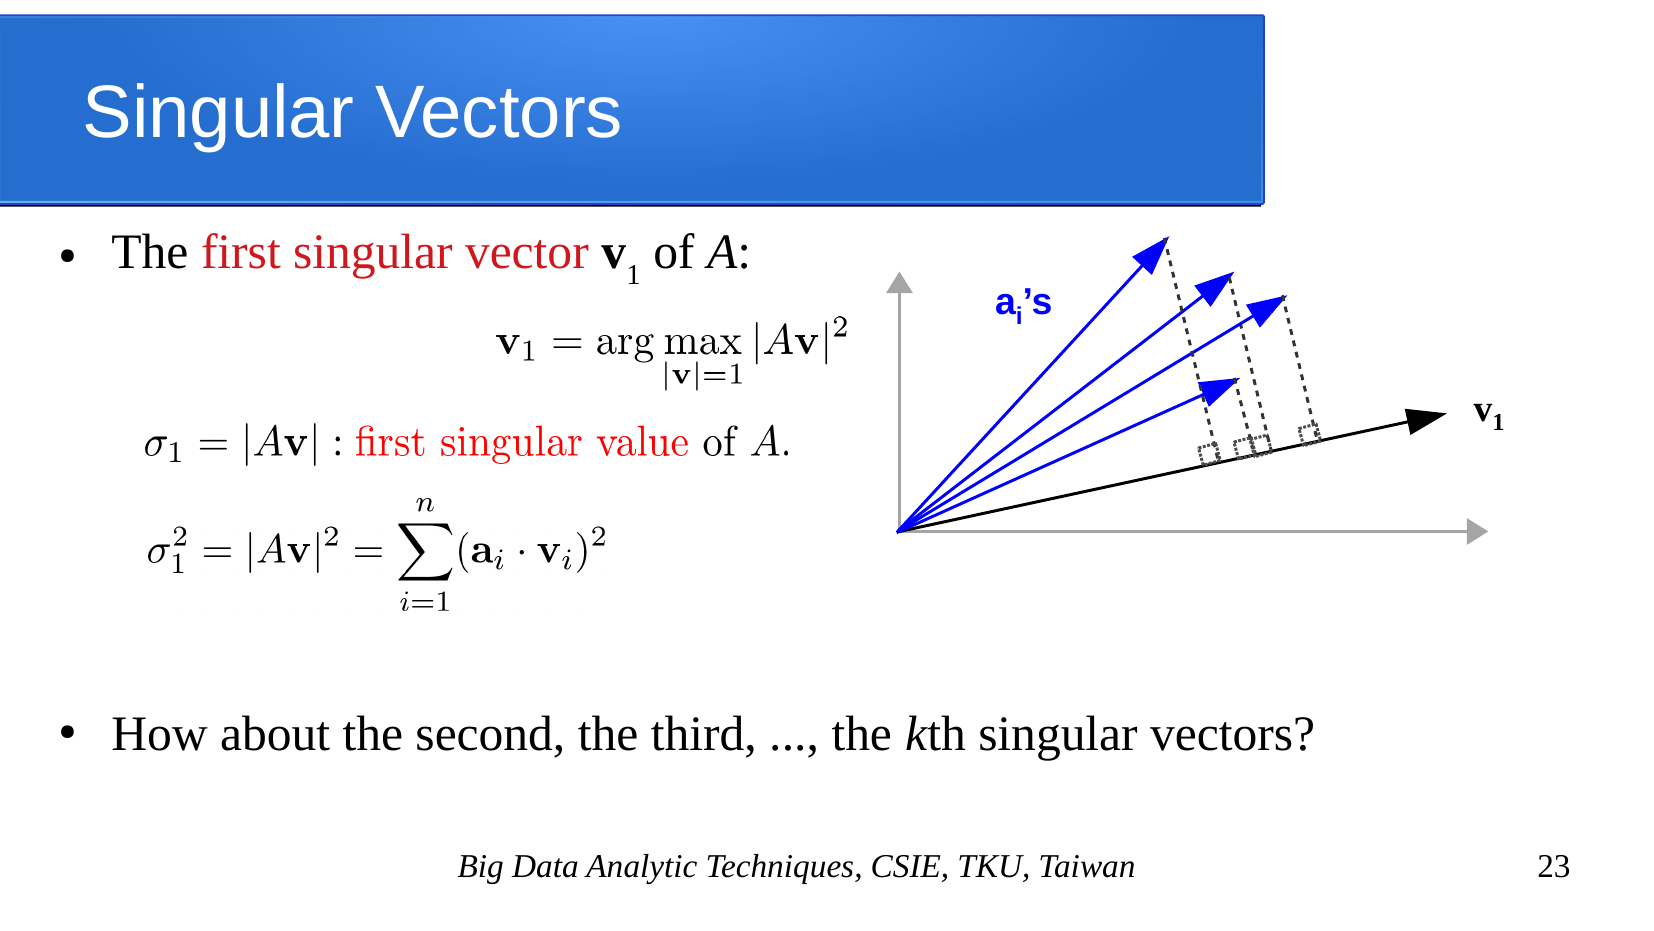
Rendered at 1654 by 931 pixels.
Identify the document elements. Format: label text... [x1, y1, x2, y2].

text_box ai’s [980, 273, 1075, 337]
title Singular Vectors [82, 35, 1235, 189]
text_box v1 [1458, 380, 1536, 485]
list The first singular vector v1 of A: How about the second, the third, ..., the kth singular vectors? [41, 224, 1530, 764]
picture [496, 316, 847, 391]
picture [148, 498, 605, 611]
picture [145, 423, 788, 466]
